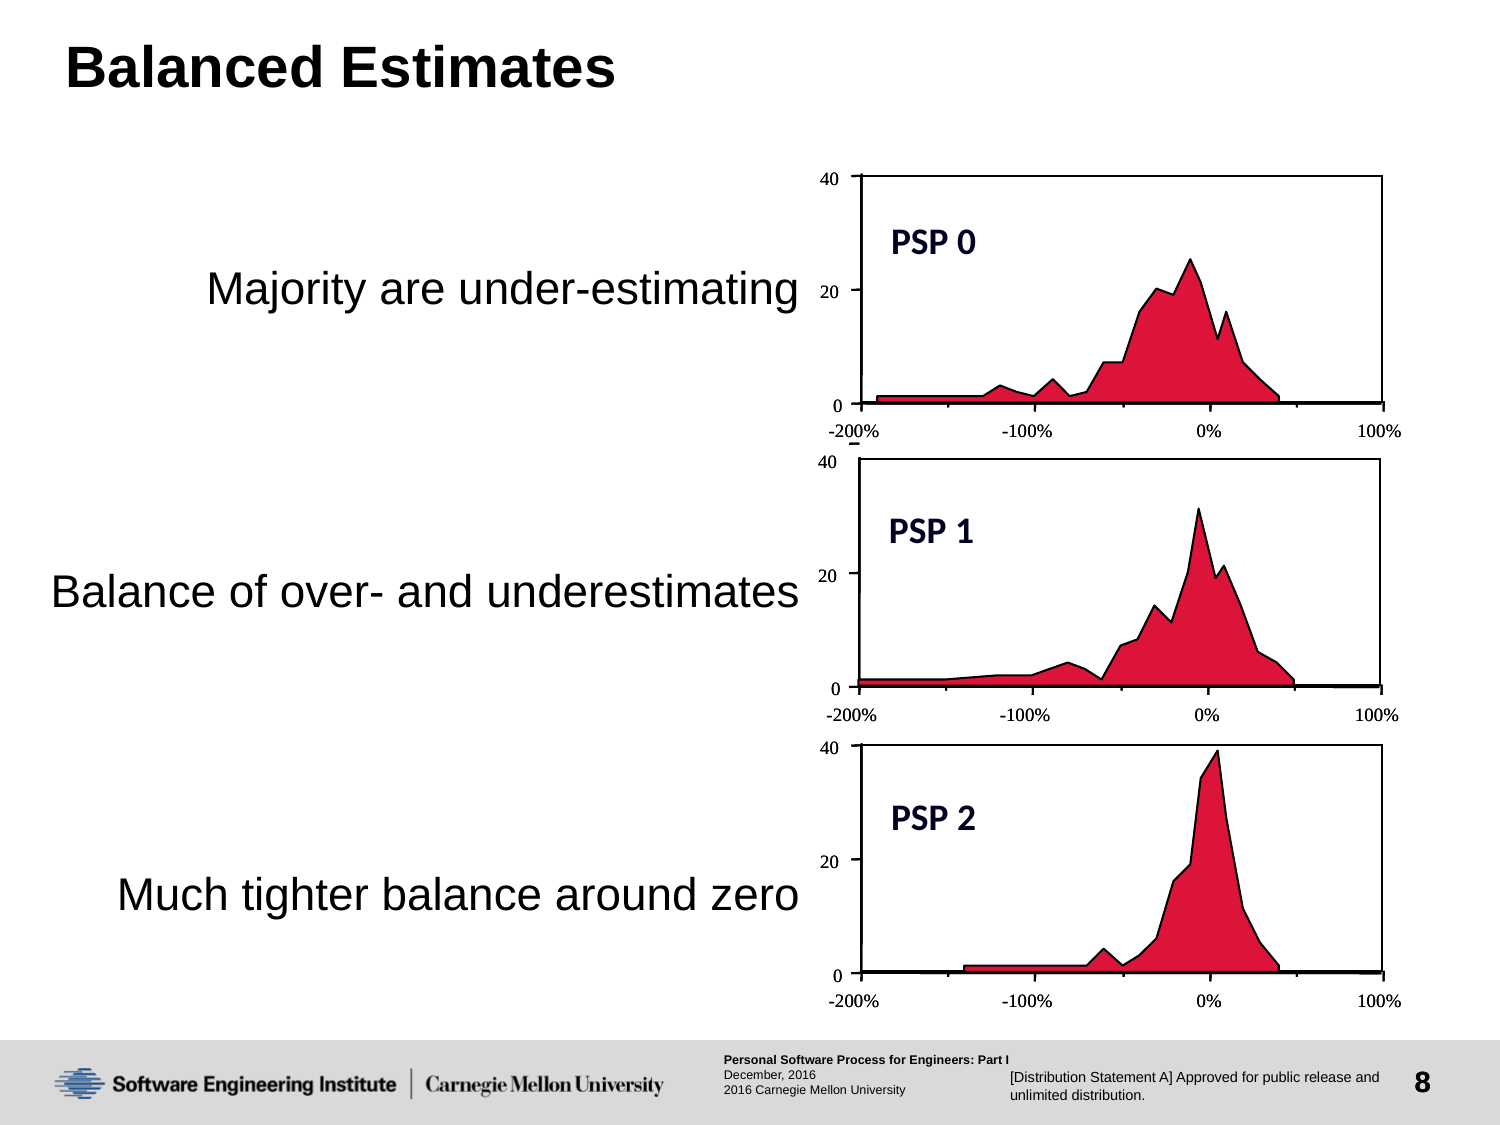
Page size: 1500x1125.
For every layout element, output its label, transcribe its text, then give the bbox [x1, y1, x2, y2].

text_box - [1002, 988, 1008, 1012]
text_box 40 [820, 166, 840, 189]
text_box 0 [833, 963, 843, 987]
text_box 100% [1354, 702, 1400, 725]
text_box PSP 2 [891, 792, 977, 838]
text_box 200% [832, 702, 878, 725]
text_box - [828, 419, 835, 442]
text_box 0 [830, 677, 841, 700]
text_box 0% [1194, 702, 1220, 725]
text_box [879, 264, 1277, 401]
title Balanced Estimates [65, 37, 1313, 148]
text_box [966, 756, 1277, 970]
text_box 100% [1006, 702, 1051, 725]
text_box - [826, 702, 832, 725]
text_box - [828, 988, 835, 1012]
text_box 20 [818, 563, 838, 586]
text_box 100% [1357, 988, 1402, 1012]
text_box 40 [820, 735, 840, 759]
text_box 0% [1196, 988, 1222, 1012]
text_box 0 [833, 393, 843, 417]
text_box 20 [820, 849, 840, 873]
list Majority are under-estimating Balance of over- and underestimates Much tighter balance around zero [29, 182, 801, 945]
picture [46, 1061, 673, 1104]
text_box 0% [1196, 419, 1222, 442]
text_box 100% [1008, 419, 1053, 442]
text_box 20 [820, 280, 840, 303]
text_box PSP 1 [888, 506, 975, 552]
text_box 100% [1357, 419, 1402, 442]
text_box - [999, 702, 1006, 725]
text_box 200% [835, 988, 880, 1012]
text_box [860, 519, 1292, 684]
text_box PSP 0 [891, 216, 977, 262]
text_box - [1002, 419, 1008, 442]
text_box 100% [1008, 988, 1053, 1012]
text_box 40 [818, 449, 838, 473]
text_box 200% [835, 419, 880, 442]
